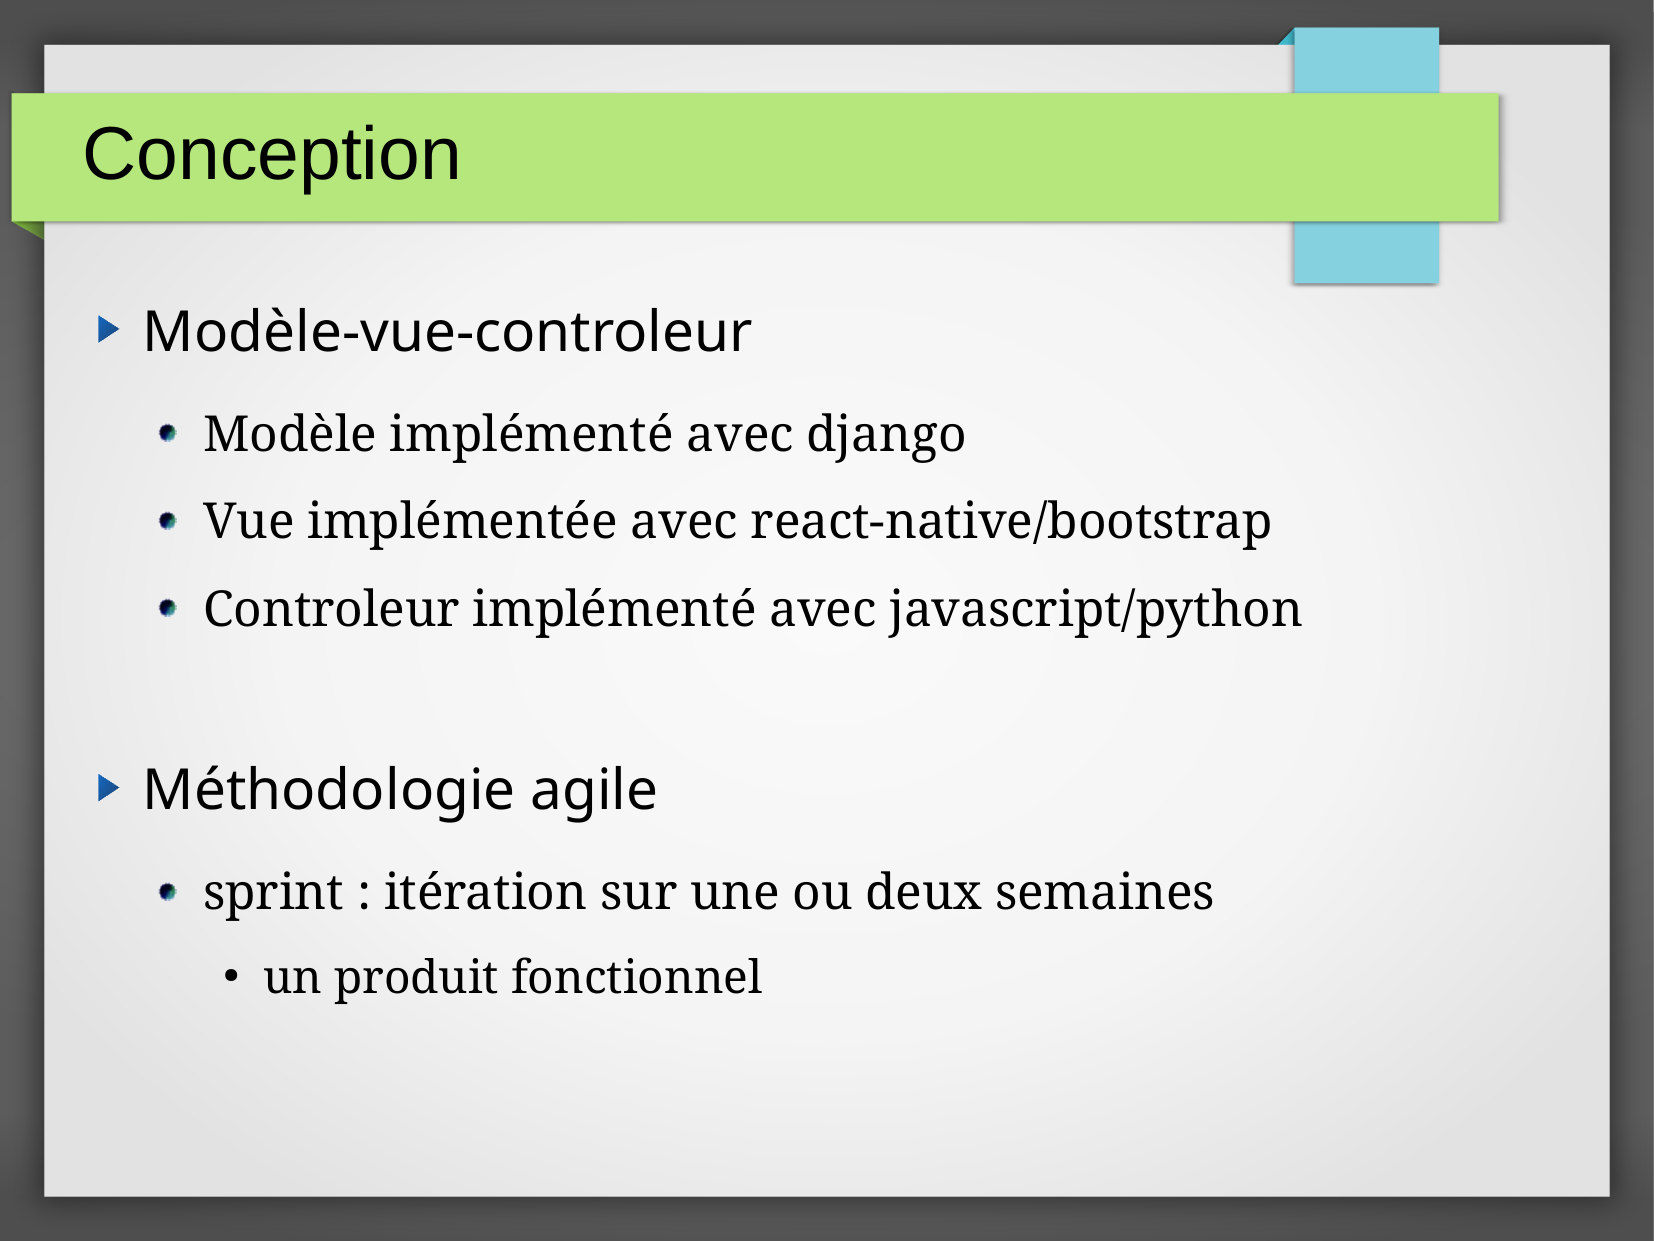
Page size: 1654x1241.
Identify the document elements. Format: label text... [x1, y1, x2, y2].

picture [0, 0, 1654, 1241]
title Conception [82, 94, 1264, 213]
list Modèle-vue-controleur Modèle implémenté avec django Vue implémentée avec react-native/bootstrap Controleur implémenté avec javascript/python Méthodologie agile sprint : itération sur une ou deux semaines un produit fonctionnel [82, 290, 1571, 1010]
